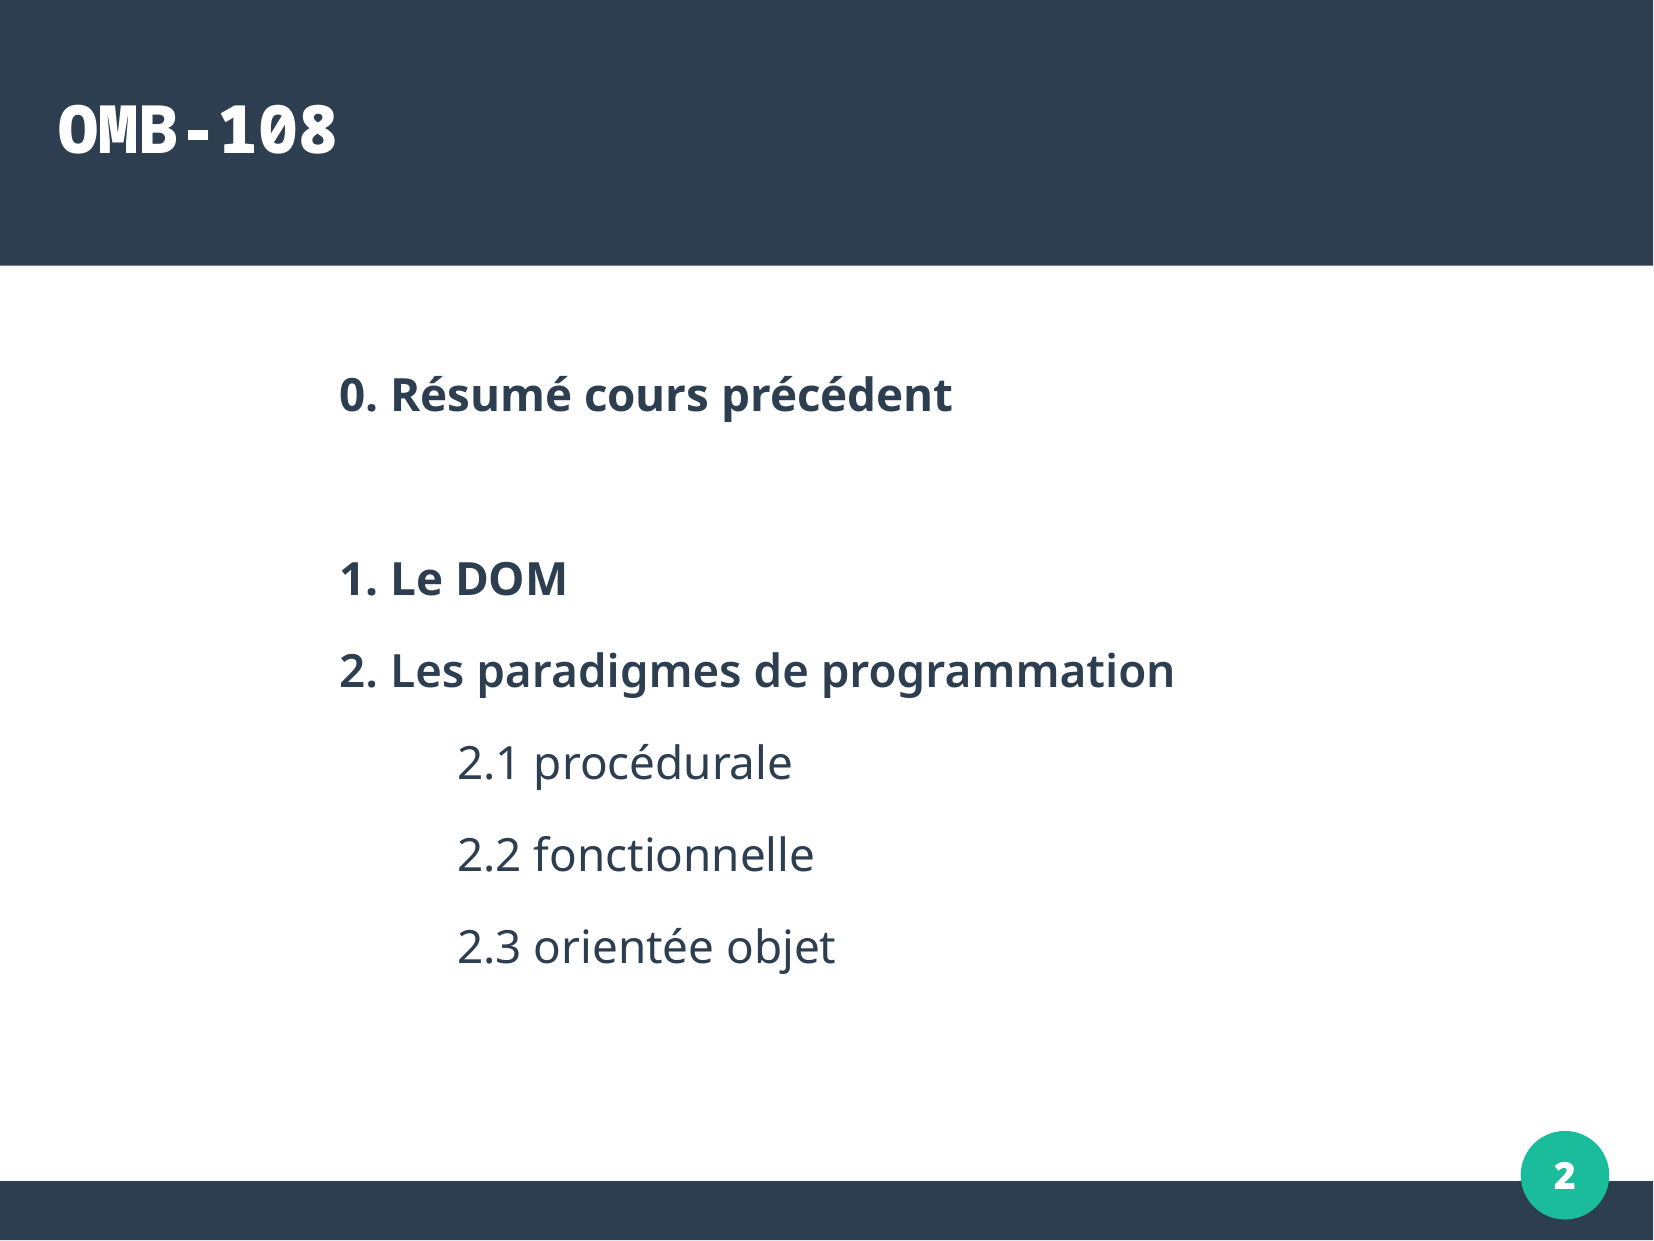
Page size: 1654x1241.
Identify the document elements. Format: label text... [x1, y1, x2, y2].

list 0. Résumé cours précédent 1. Le DOM 2. Les paradigmes de programmation 2.1 procédurale 2.2 fonctionnelle 2.3 orientée objet [339, 275, 1648, 1156]
title OMB-108 [59, 49, 1595, 207]
